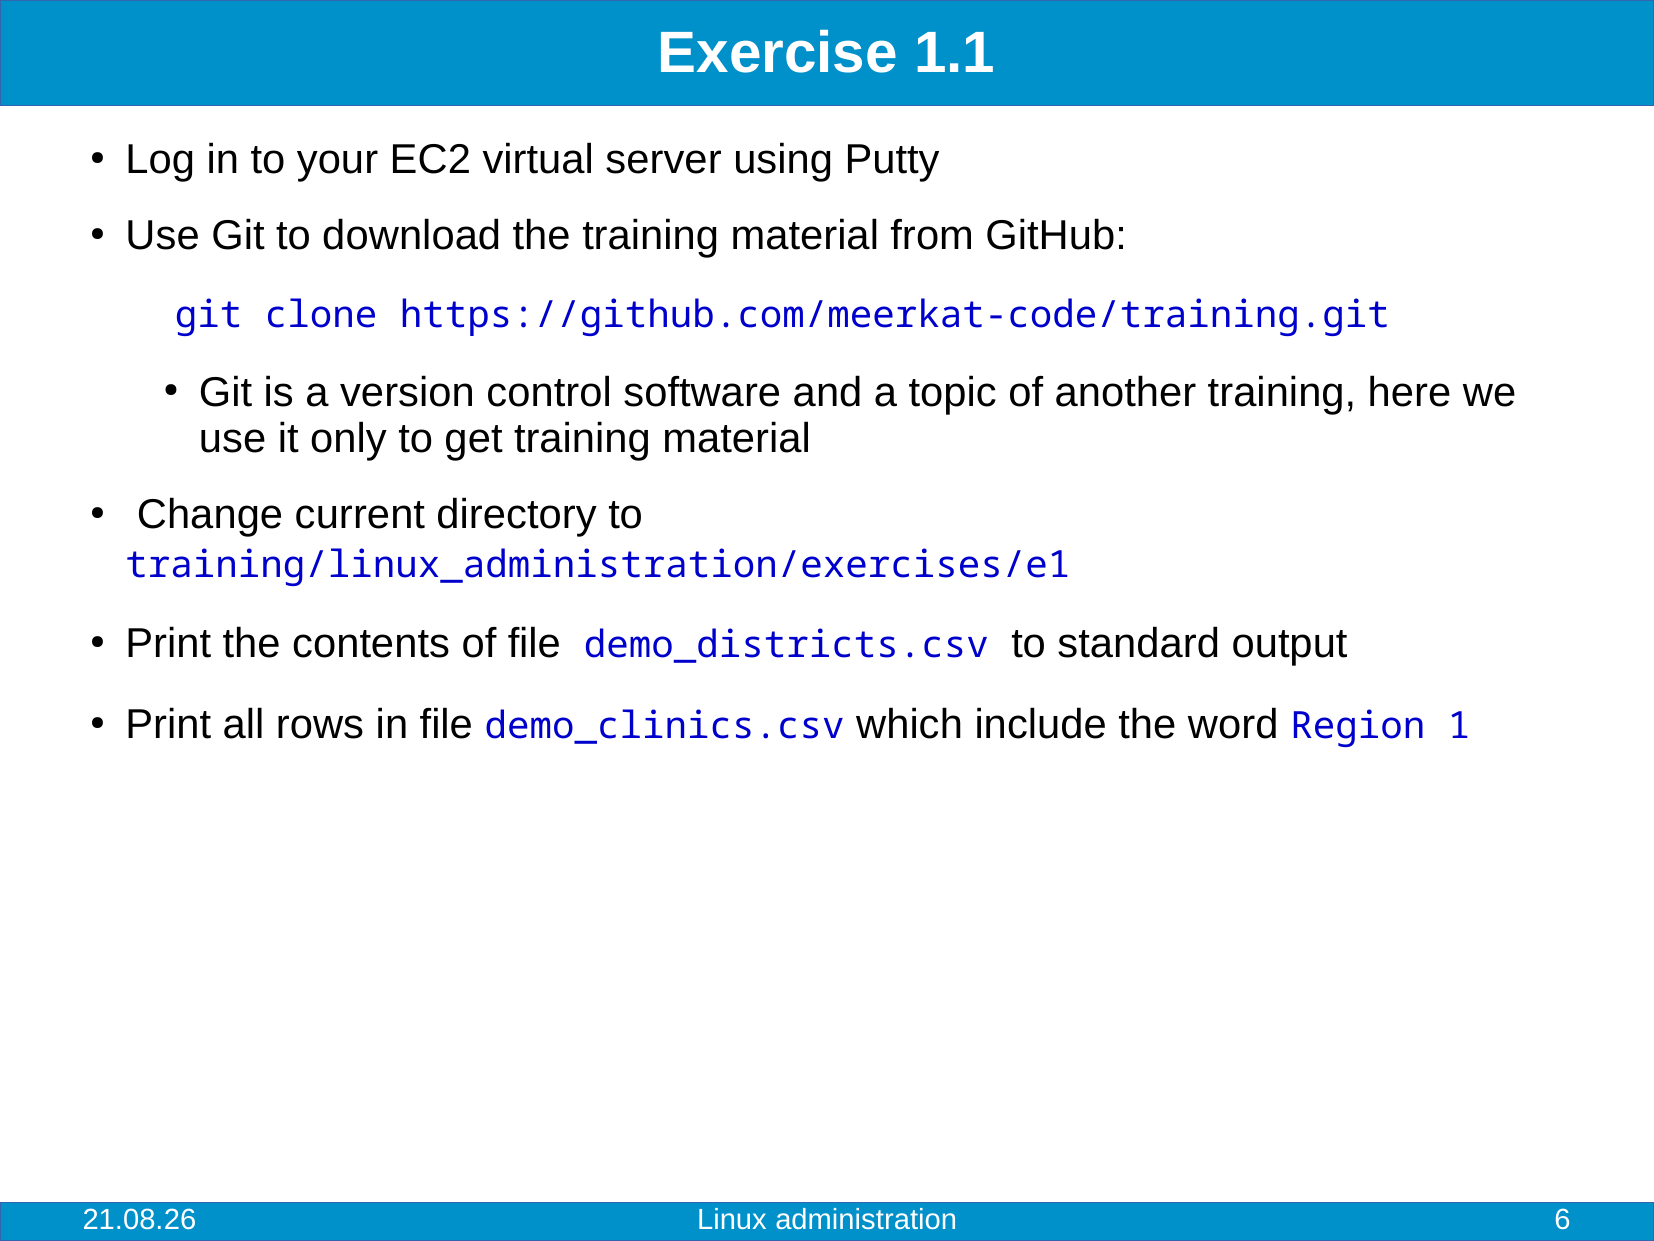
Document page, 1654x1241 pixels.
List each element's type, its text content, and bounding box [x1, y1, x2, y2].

list Log in to your EC2 virtual server using Putty Use Git to download the training material from GitHub: git clone https://github.com/meerkat-code/training.git Git is a version control software and a topic of another training, here we use it only to get training material Change current directory to training/linux_administration/exercises/e1 Print the contents of file demo_districts.csv to standard output Print all rows in file demo_clinics.csv which include the word Region 1 [90, 135, 1579, 856]
title Exercise 1.1 [0, 0, 1654, 106]
